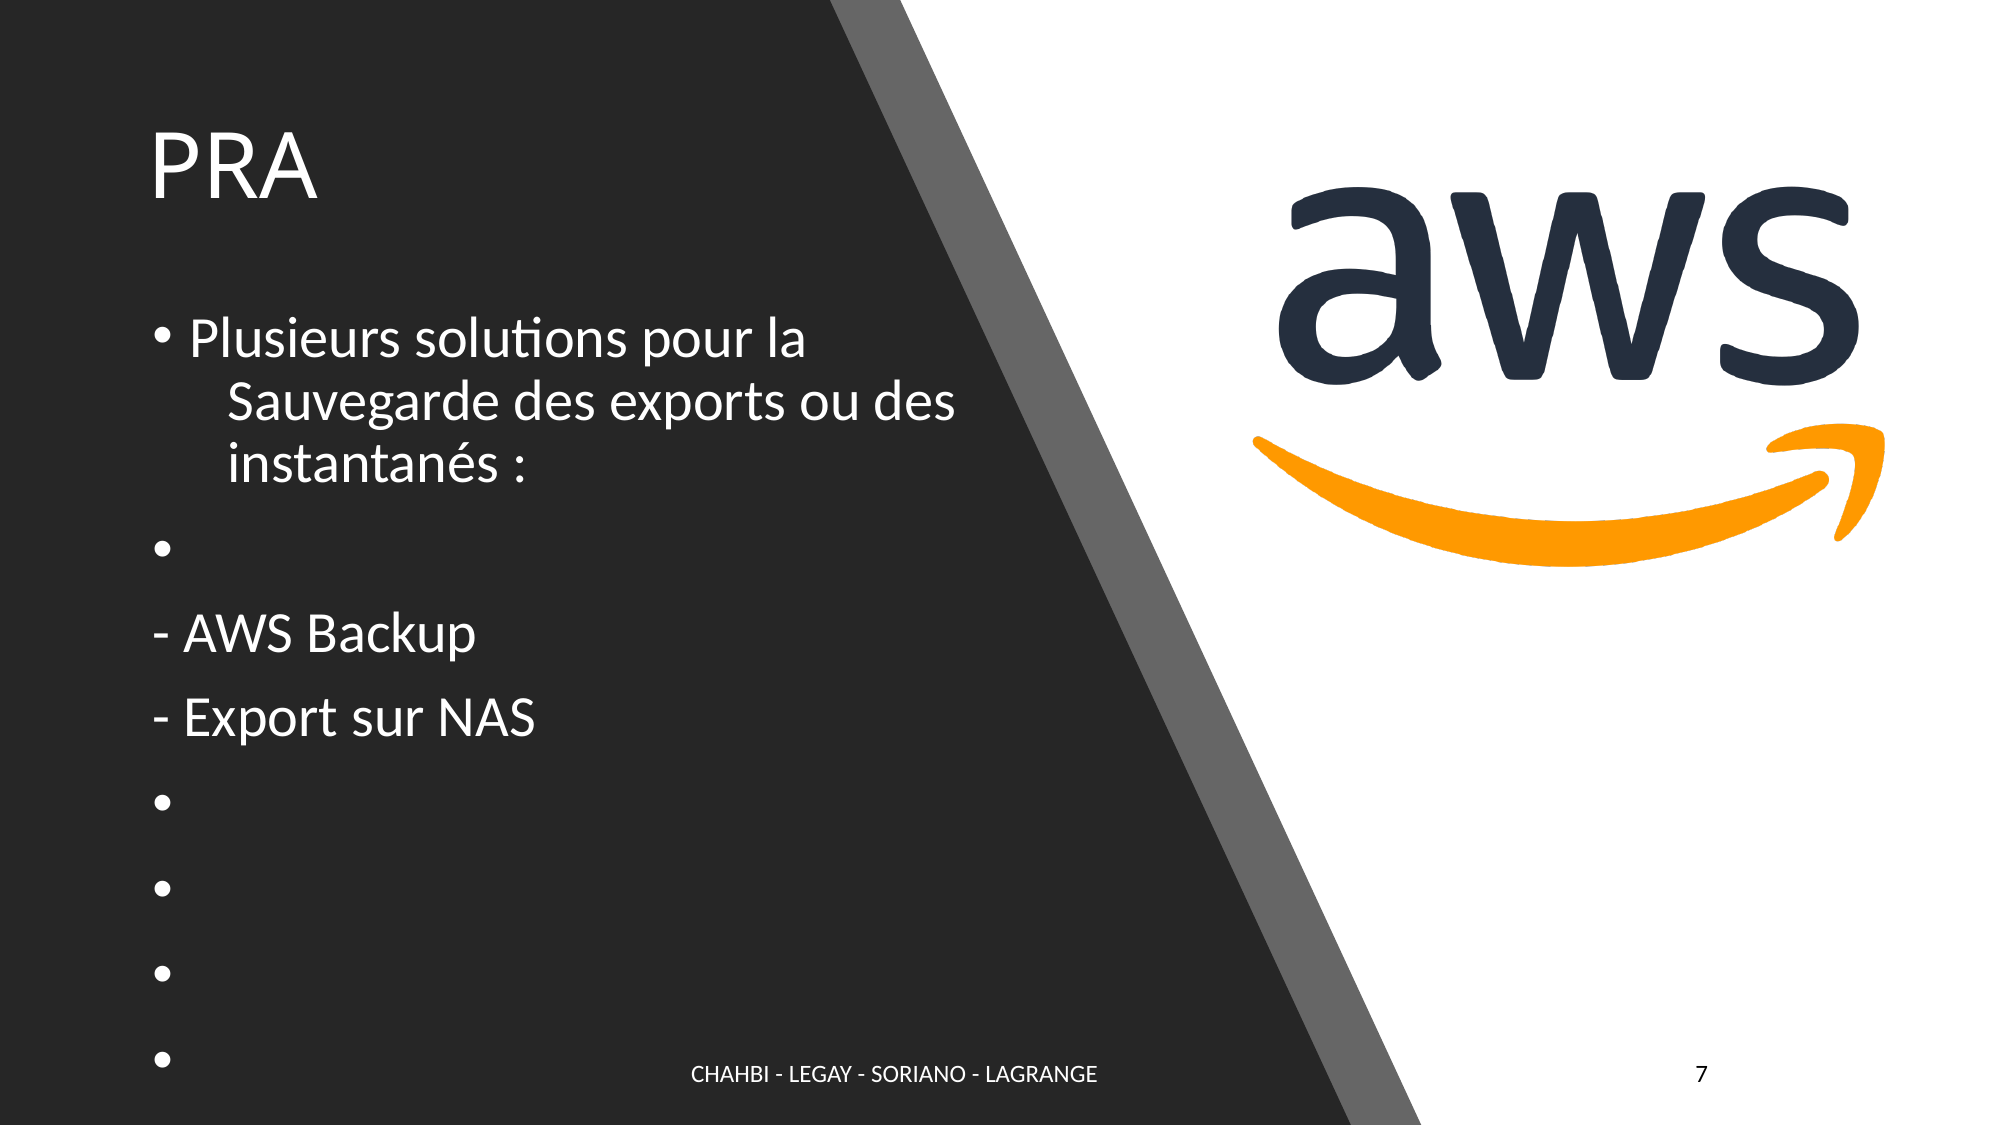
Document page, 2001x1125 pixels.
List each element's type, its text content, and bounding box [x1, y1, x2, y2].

list Plusieurs solutions pour la Sauvegarde des exports ou des instantanés : - AWS Backup - Export sur NAS [137, 299, 1863, 1014]
slide_number [1680, 1042, 1863, 1103]
picture [1249, 185, 1888, 569]
footer CHAHBI - LEGAY - SORIANO - LAGRANGE [521, 1042, 1269, 1103]
title PRA [131, 59, 851, 278]
text_box [0, 0, 2000, 1125]
